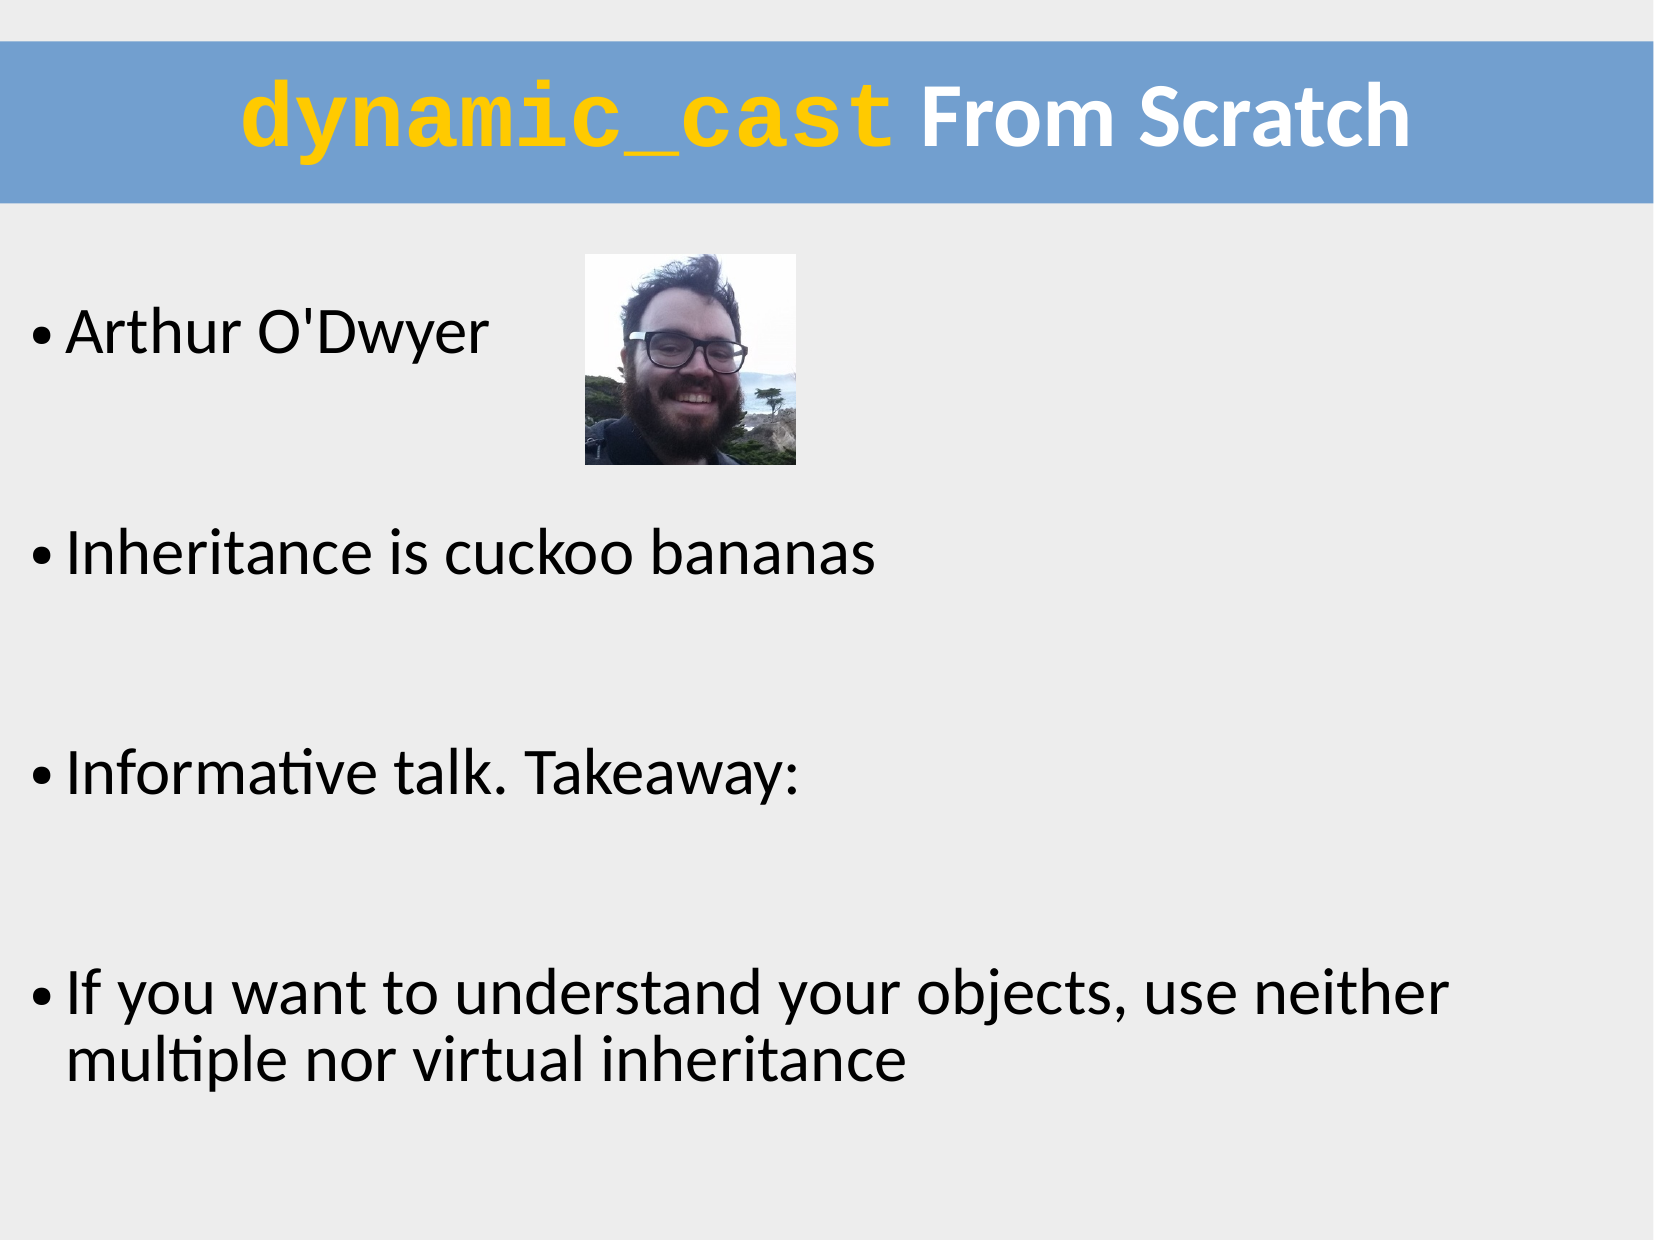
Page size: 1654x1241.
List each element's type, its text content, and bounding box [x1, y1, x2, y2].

title dynamic_cast From Scratch [0, 41, 1654, 204]
picture [585, 254, 796, 466]
text_box Arthur O'Dwyer Inheritance is cuckoo bananas Informative talk. Takeaway: If you want to understand your objects, use neither multiple nor virtual inheritance [15, 296, 1636, 1105]
